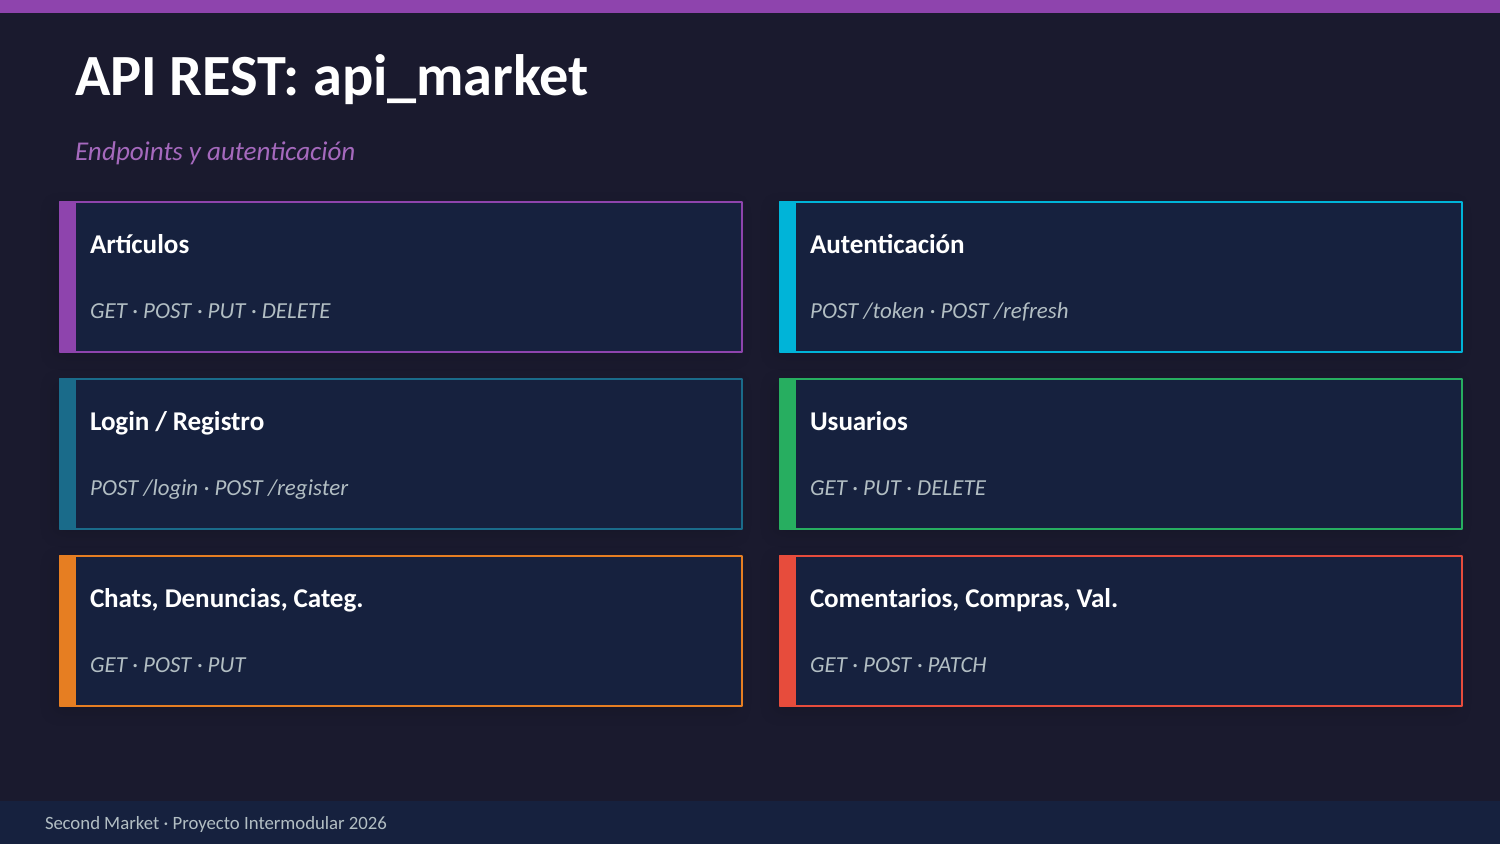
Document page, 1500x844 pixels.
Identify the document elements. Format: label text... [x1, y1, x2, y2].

text_box Usuarios [809, 391, 1440, 449]
text_box [0, 802, 1500, 844]
text_box Comentarios, Compras, Val. [809, 568, 1440, 626]
text_box [59, 556, 743, 707]
text_box GET · PUT · DELETE [809, 457, 1440, 515]
text_box [59, 202, 743, 353]
text_box POST /token · POST /refresh [809, 280, 1440, 338]
text_box [779, 202, 1463, 353]
text_box Autenticación [809, 214, 1440, 272]
text_box Endpoints y autenticación [74, 123, 1425, 176]
text_box [59, 379, 743, 530]
text_box GET · POST · PATCH [809, 634, 1440, 692]
text_box POST /login · POST /register [89, 457, 720, 515]
text_box Second Market · Proyecto Intermodular 2026 [44, 805, 1455, 839]
text_box [779, 556, 1463, 707]
text_box GET · POST · PUT · DELETE [89, 280, 720, 338]
text_box [779, 379, 1463, 530]
text_box API REST: api_market [74, 26, 1425, 117]
text_box Login / Registro [89, 391, 720, 449]
text_box GET · POST · PUT [89, 634, 720, 692]
text_box [0, 0, 1500, 12]
text_box Artículos [89, 214, 720, 272]
text_box Chats, Denuncias, Categ. [89, 568, 720, 626]
